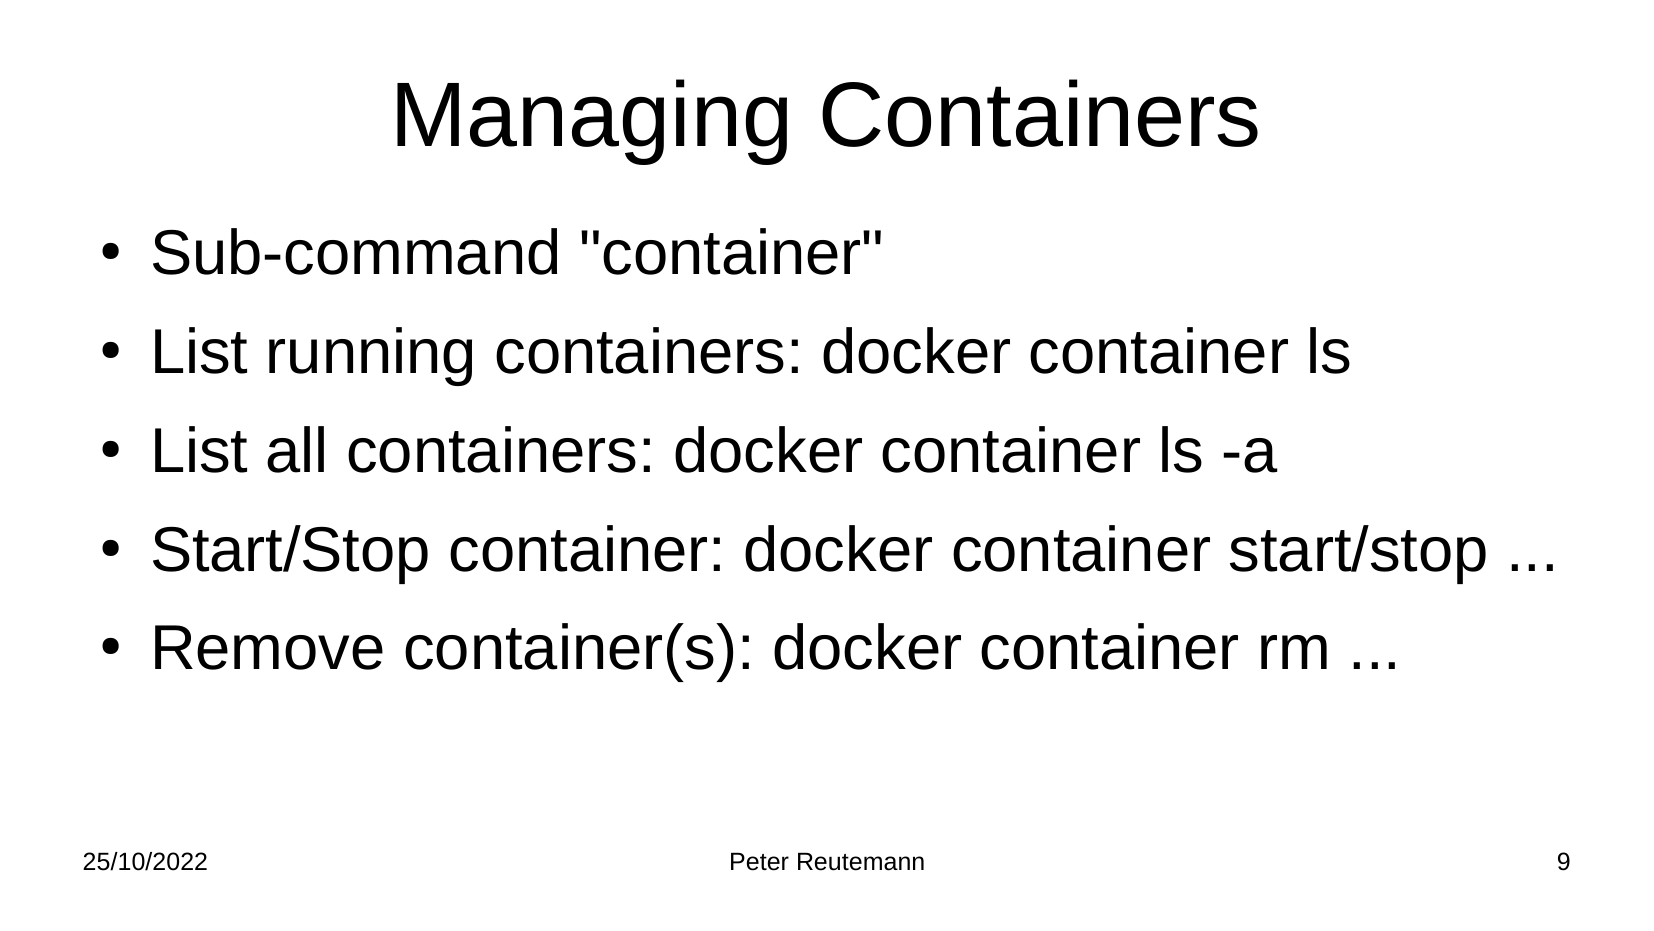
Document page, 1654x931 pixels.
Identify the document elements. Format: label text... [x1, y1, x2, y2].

list Sub-command "container" List running containers: docker container ls List all containers: docker container ls -a Start/Stop container: docker container start/stop ... Remove container(s): docker container rm ... [82, 217, 1571, 758]
title Managing Containers [82, 37, 1571, 193]
